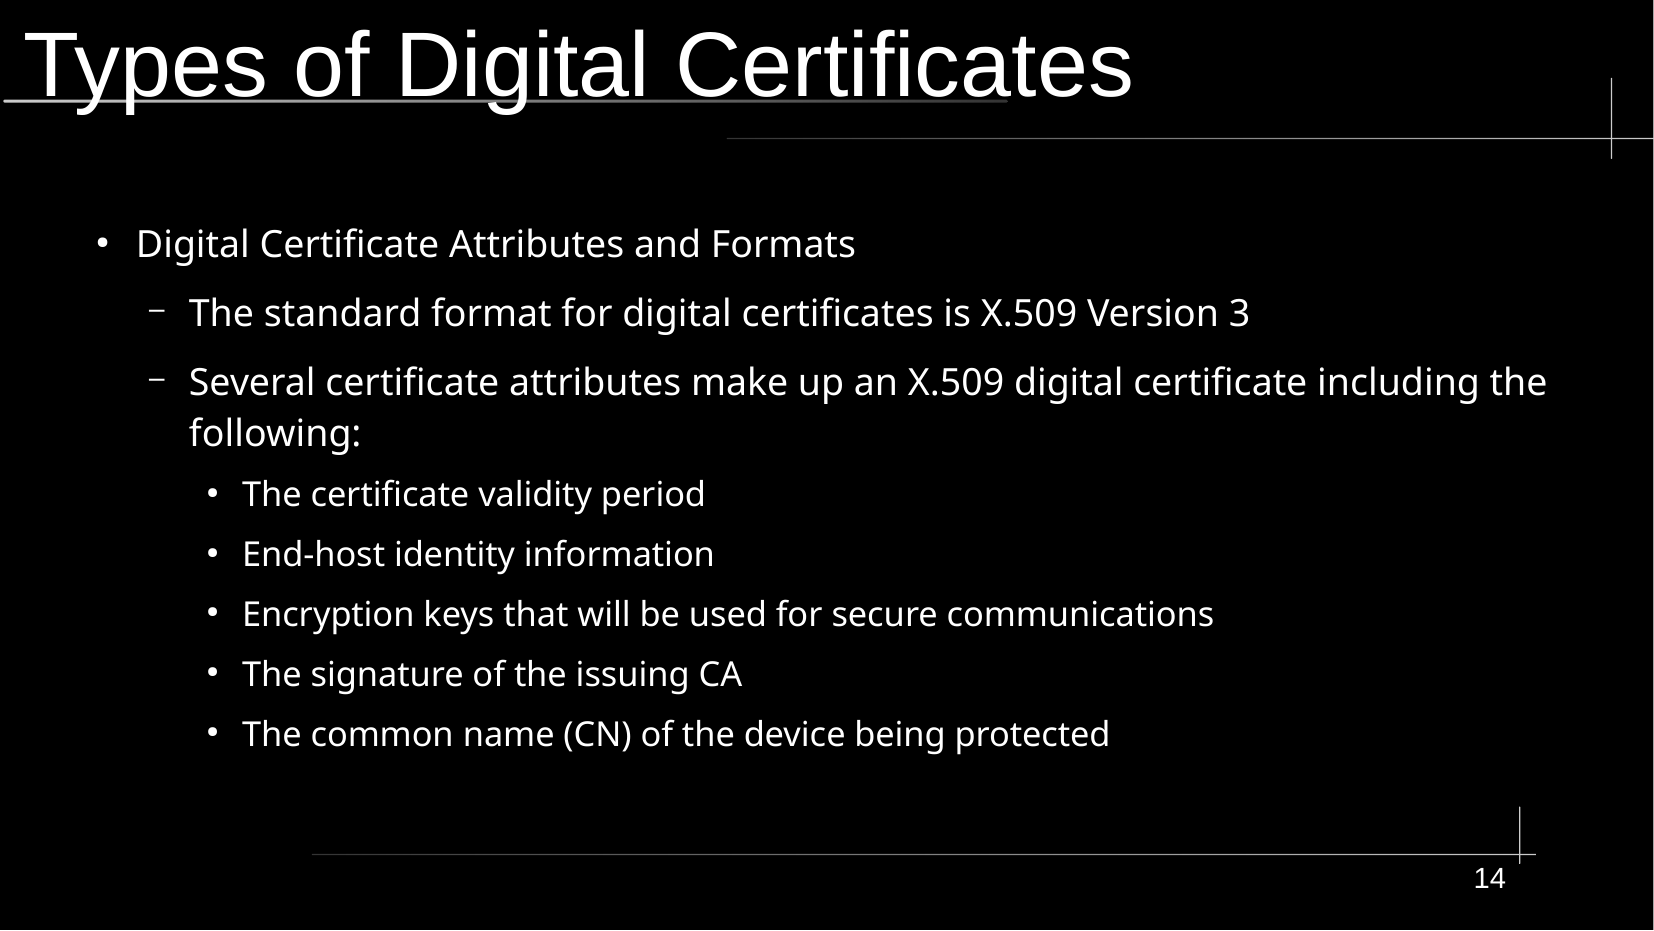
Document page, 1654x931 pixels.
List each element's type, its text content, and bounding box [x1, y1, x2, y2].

title Types of Digital Certificates [23, 11, 1589, 119]
list Digital Certificate Attributes and Formats The standard format for digital certificates is X.509 Version 3 Several certificate attributes make up an X.509 digital certificate including the following: The certificate validity period End-host identity information Encryption keys that will be used for secure communications The signature of the issuing CA The common name (CN) of the device being protected [82, 217, 1571, 758]
